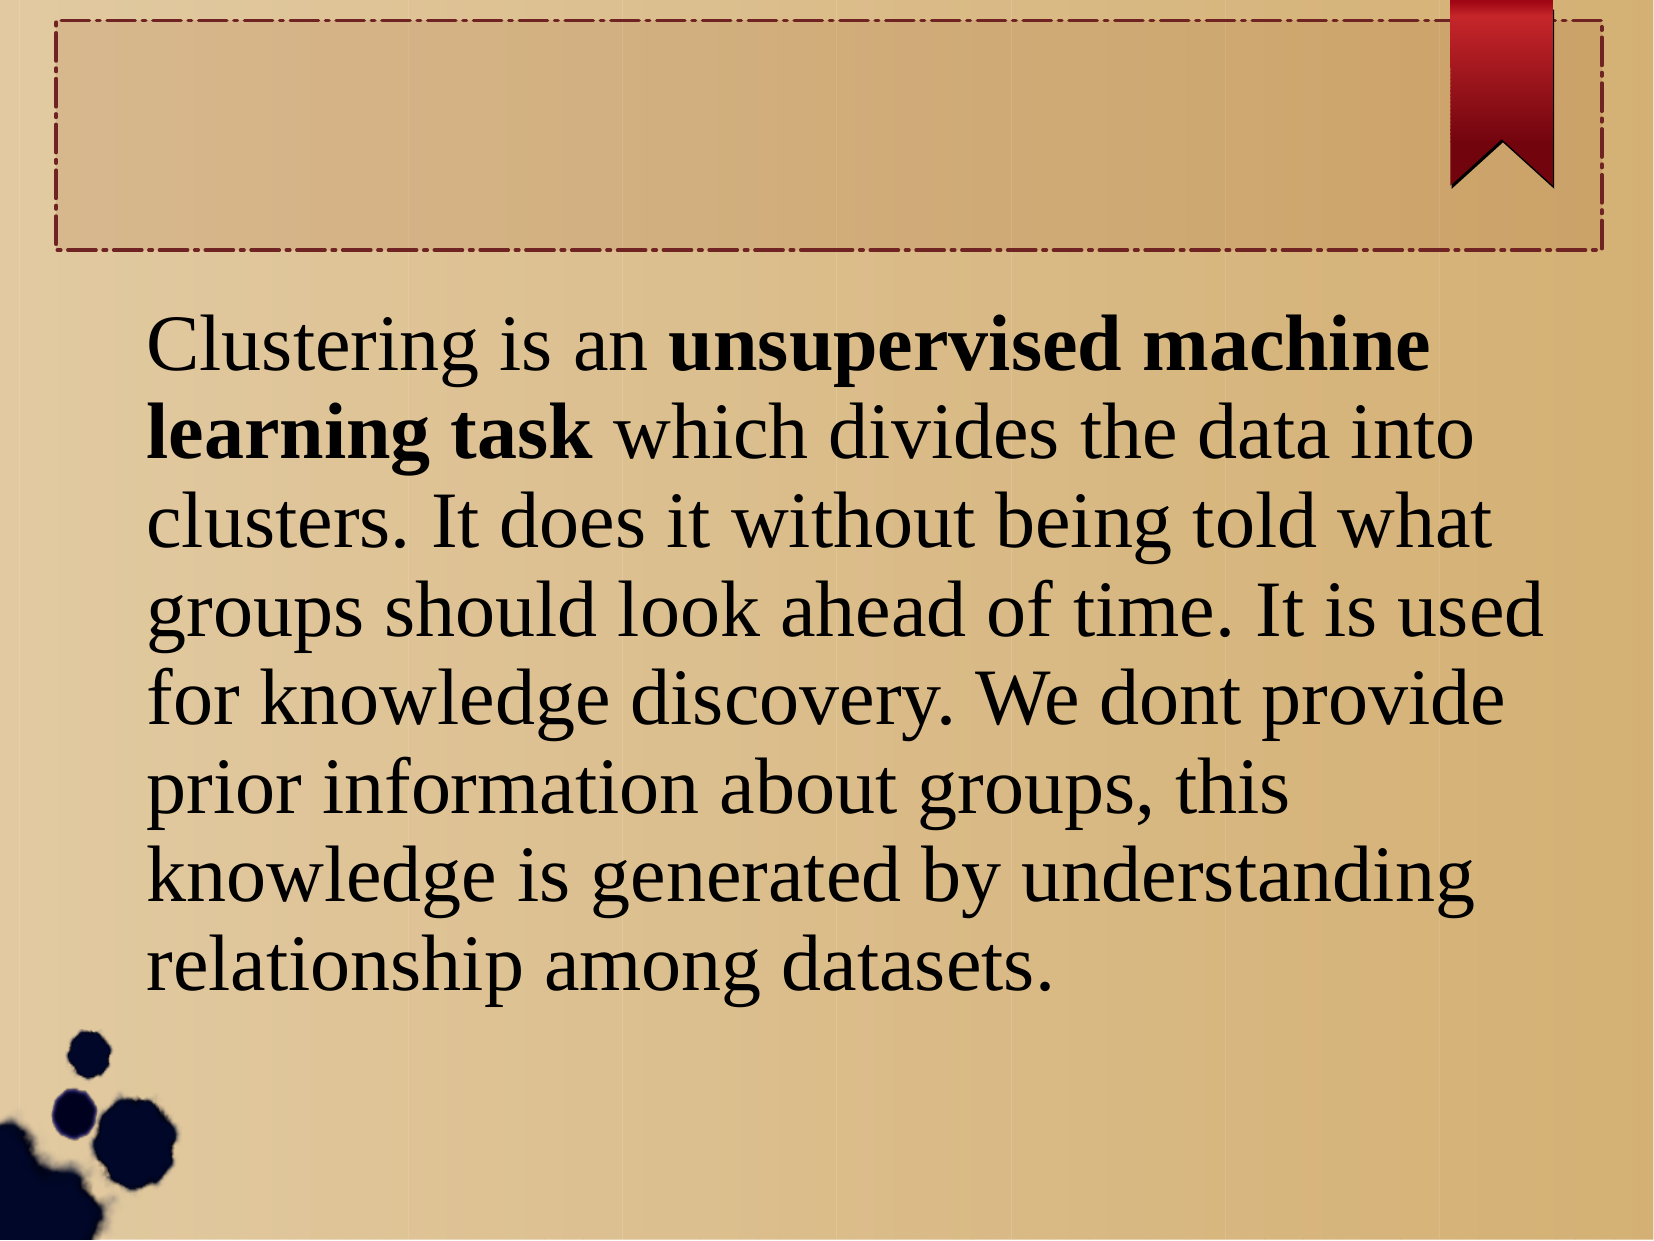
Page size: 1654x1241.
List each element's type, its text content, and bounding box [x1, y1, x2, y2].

list Clustering is an unsupervised machine learning task which divides the data into clusters. It does it without being told what groups should look ahead of time. It is used for knowledge discovery. We dont provide prior information about groups, this knowledge is generated by understanding relationship among datasets. [82, 299, 1571, 1019]
